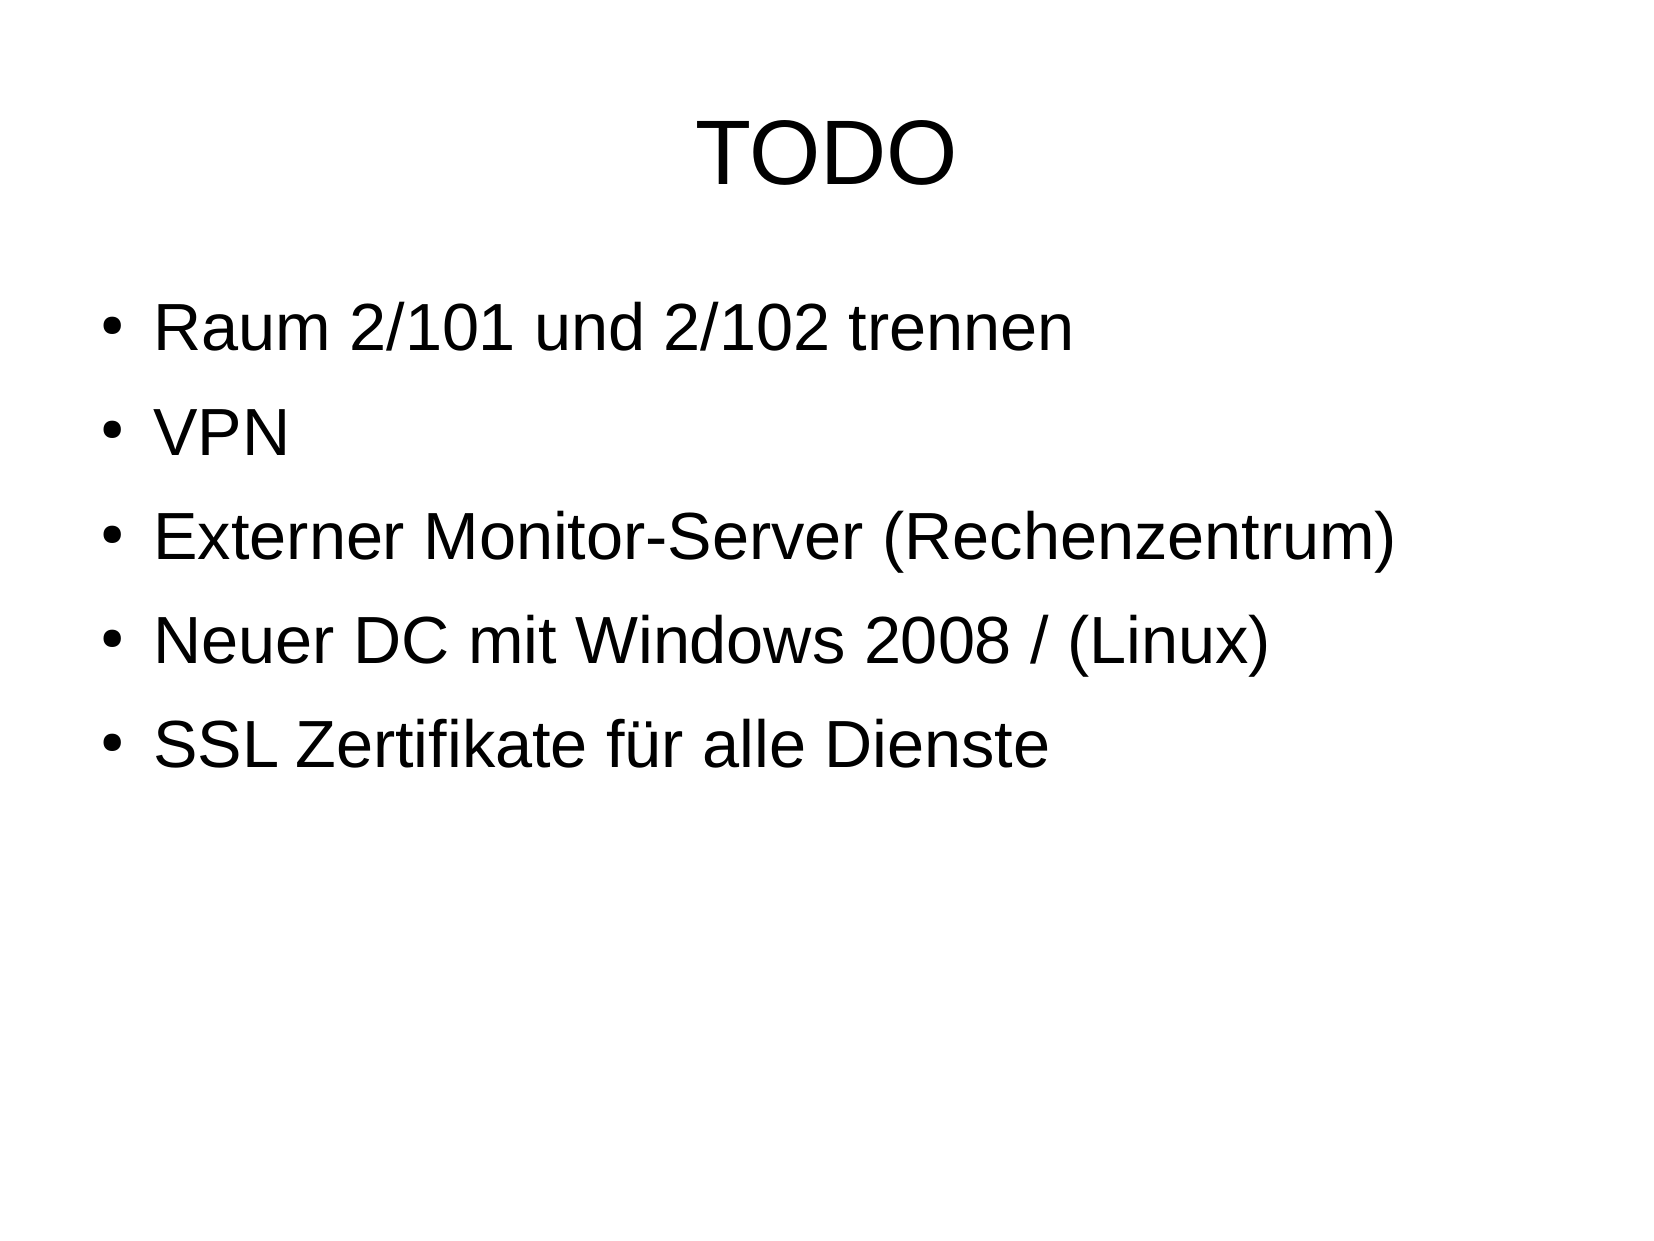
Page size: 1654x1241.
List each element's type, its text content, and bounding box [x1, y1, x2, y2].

title TODO [82, 56, 1571, 250]
list Raum 2/101 und 2/102 trennen VPN Externer Monitor-Server (Rechenzentrum) Neuer DC mit Windows 2008 / (Linux) SSL Zertifikate für alle Dienste [82, 290, 1571, 1094]
